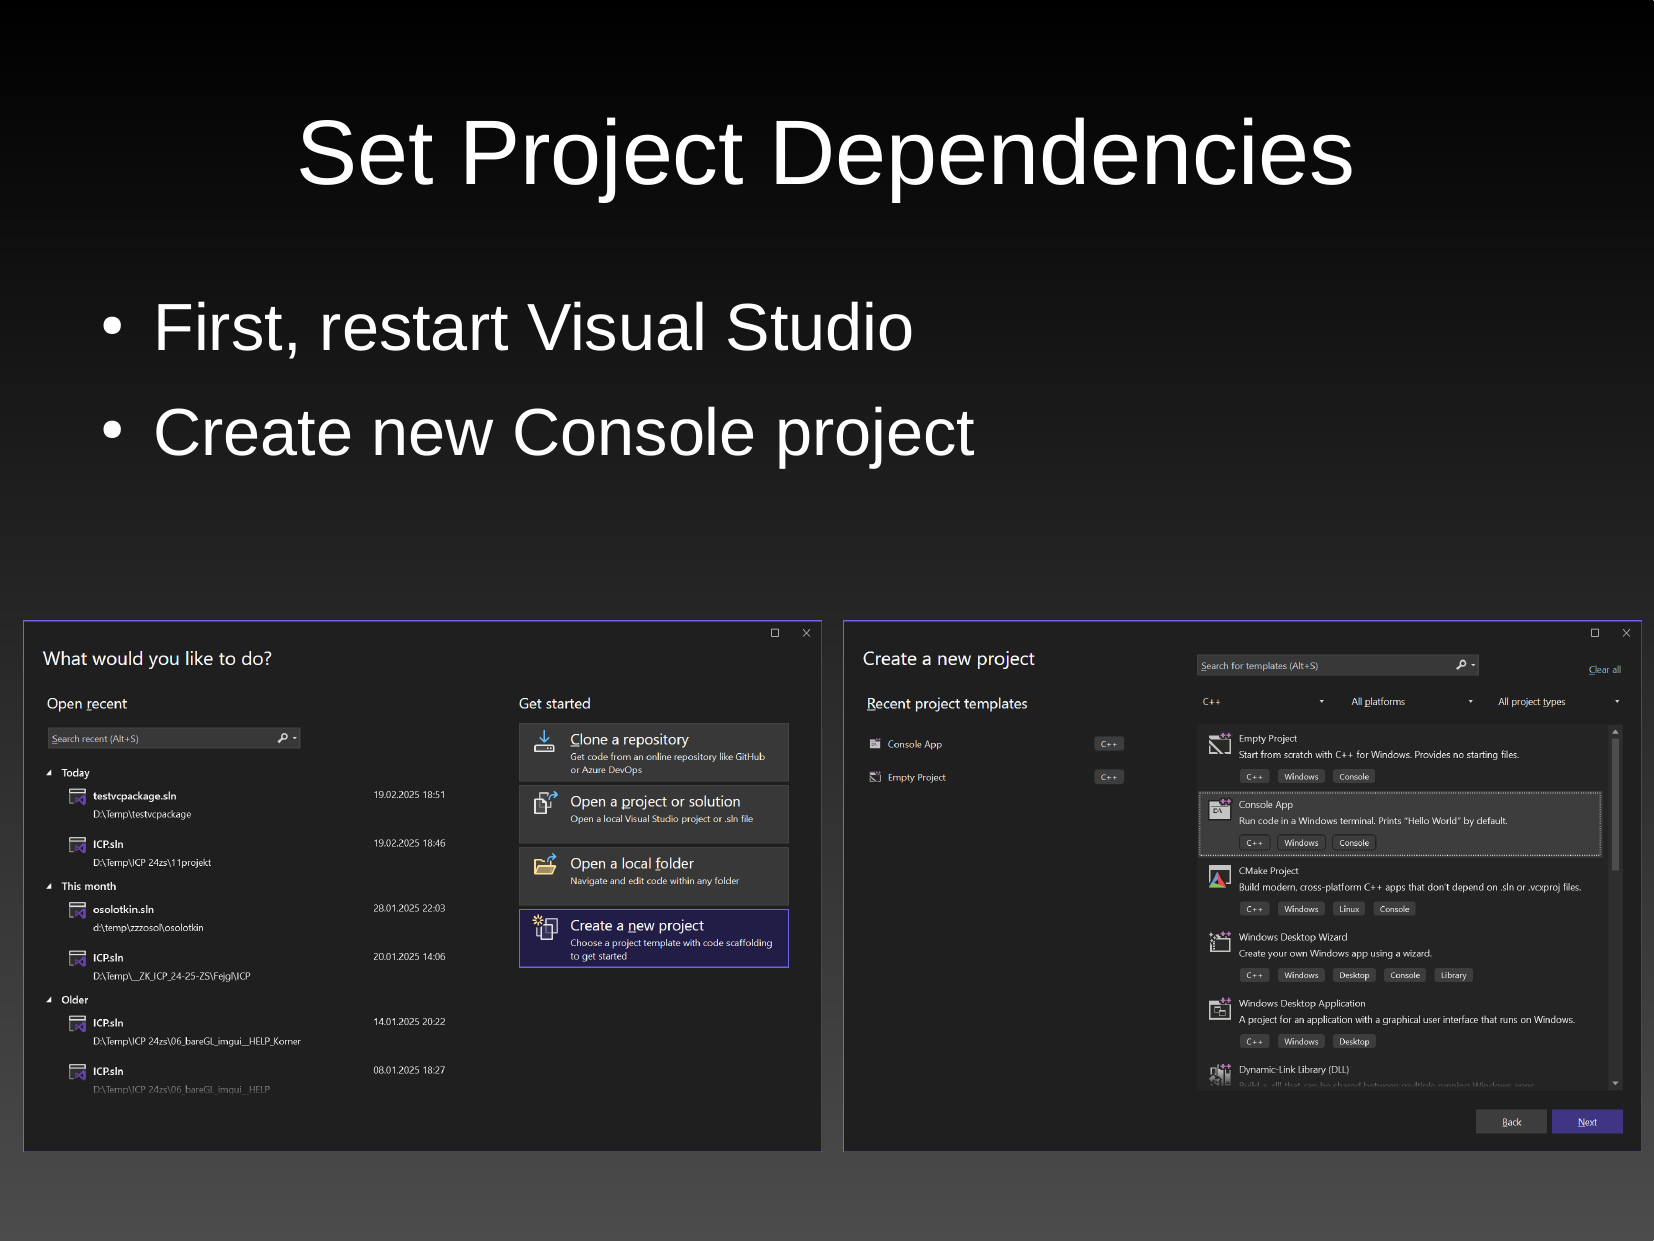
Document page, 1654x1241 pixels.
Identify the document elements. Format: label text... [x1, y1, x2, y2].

picture [23, 620, 822, 1152]
list First, restart Visual Studio Create new Console project [82, 290, 1571, 532]
title Set Project Dependencies [82, 49, 1571, 257]
picture [843, 620, 1642, 1152]
